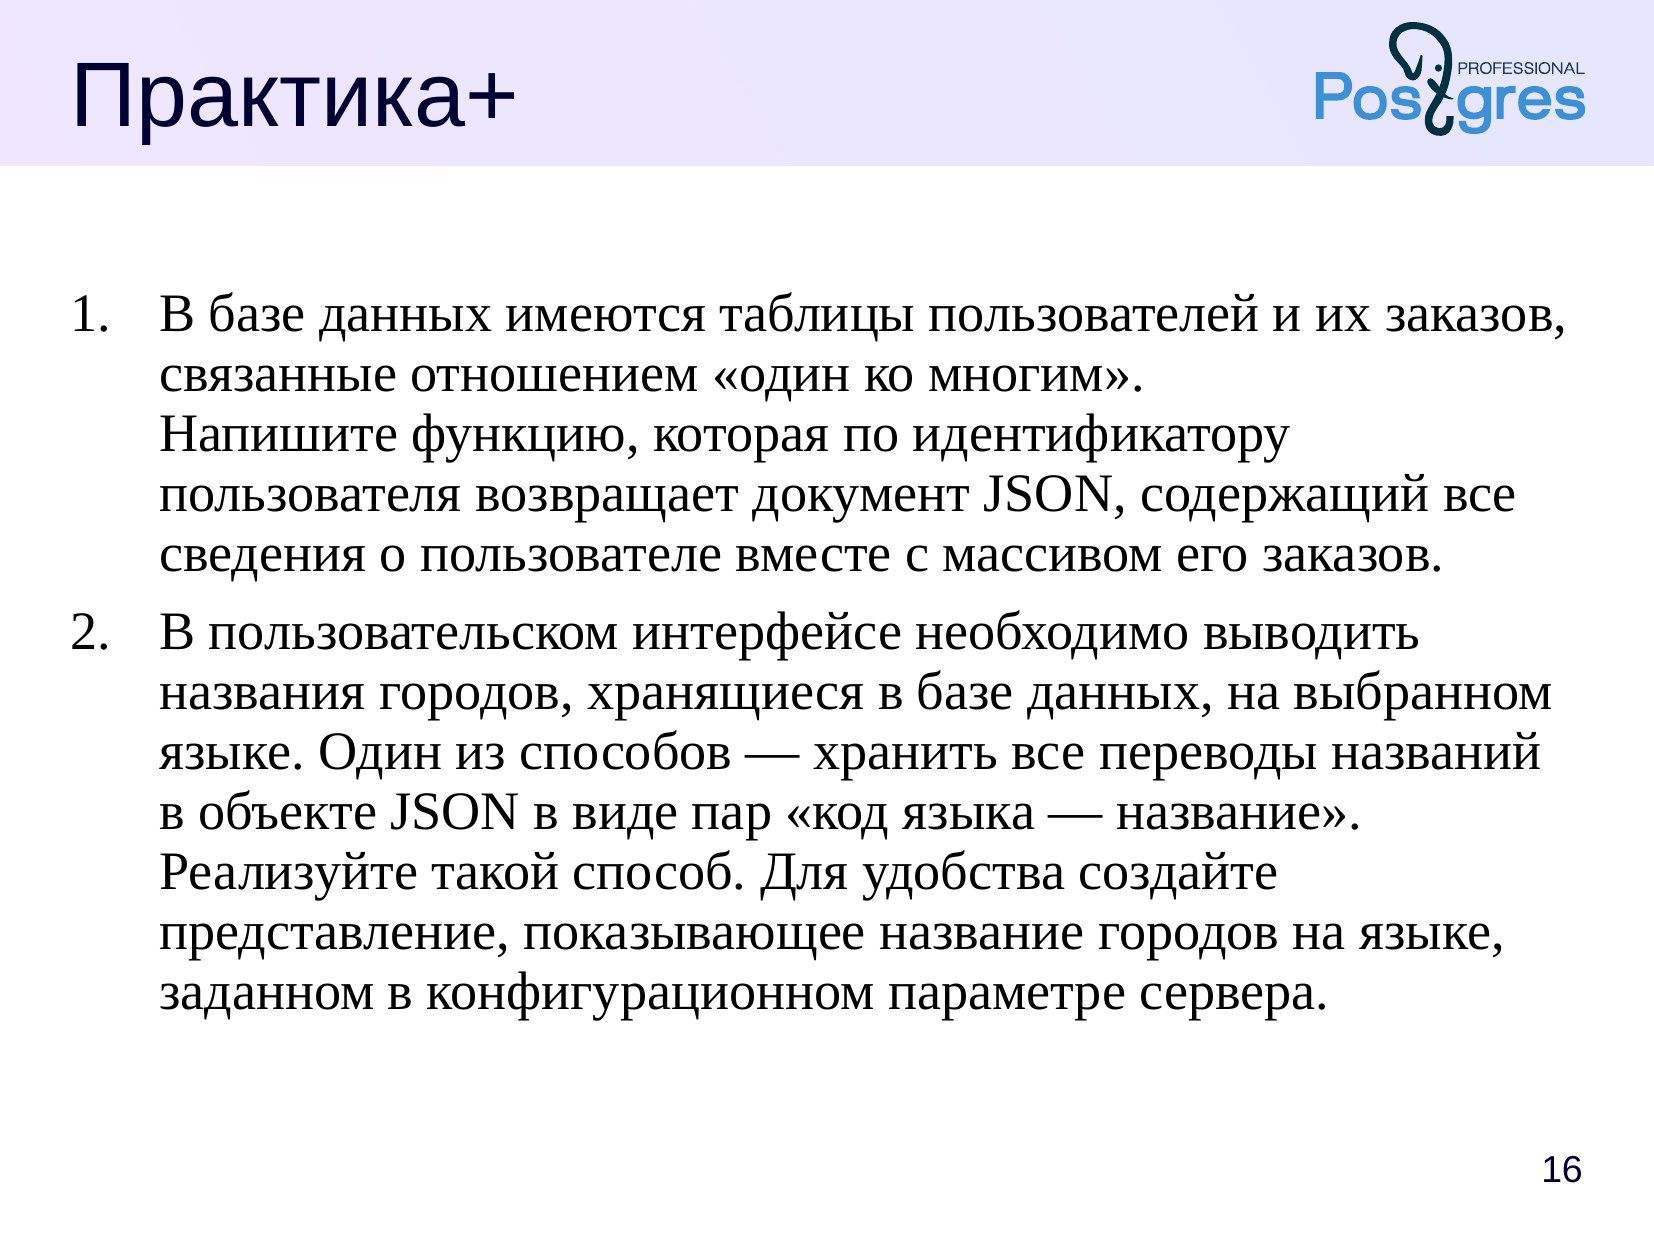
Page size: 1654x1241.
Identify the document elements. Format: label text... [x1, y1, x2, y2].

list В базе данных имеются таблицы пользователей и их заказов, связанные отношением «один ко многим». Напишите функцию, которая по идентификатору пользователя возвращает документ JSON, содержащий все сведения о пользователе вместе с массивом его заказов. В пользовательском интерфейсе необходимо выводить названия городов, хранящиеся в базе данных, на выбранном языке. Один из способов — хранить все переводы названий в объекте JSON в виде пар «код языка — название». Реализуйте такой способ. Для удобства создайте представление, показывающее название городов на языке, заданном в конфигурационном параметре сервера. [70, 283, 1583, 1134]
title Практика+ [70, 43, 1241, 147]
